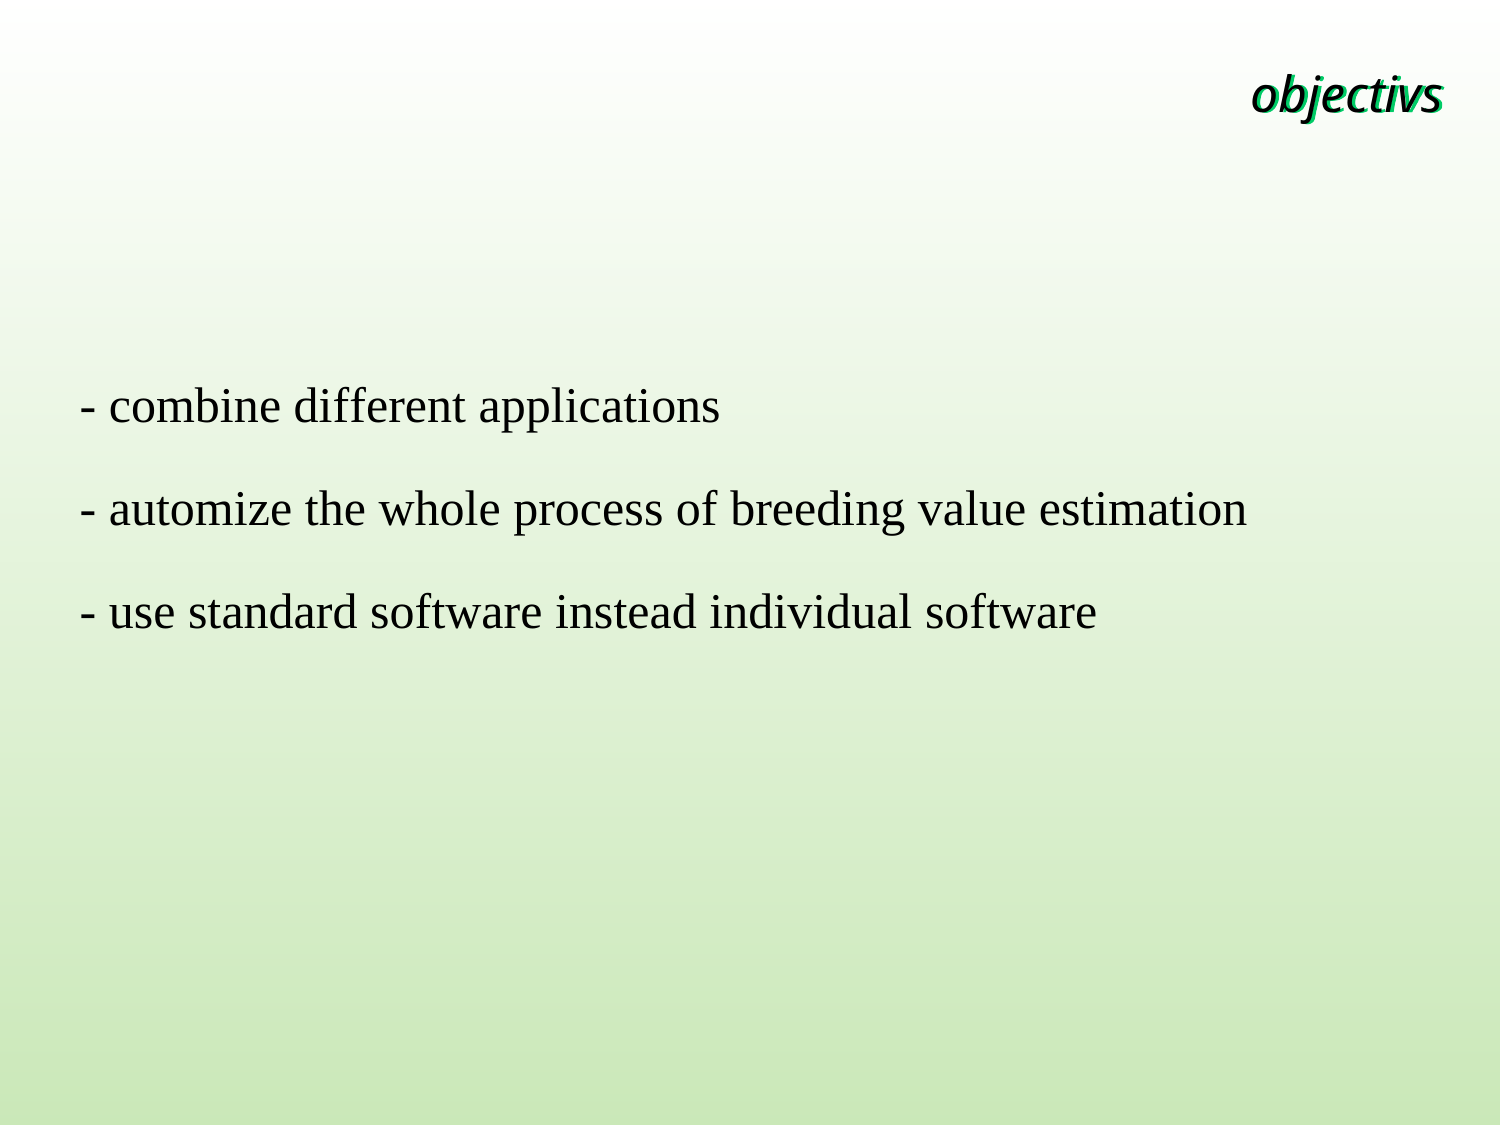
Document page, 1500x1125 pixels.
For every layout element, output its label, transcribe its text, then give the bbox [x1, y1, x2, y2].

text_box - combine different applications - automize the whole process of breeding value estimation - use standard software instead individual software [64, 318, 1353, 698]
title objectivs [183, 59, 1459, 135]
